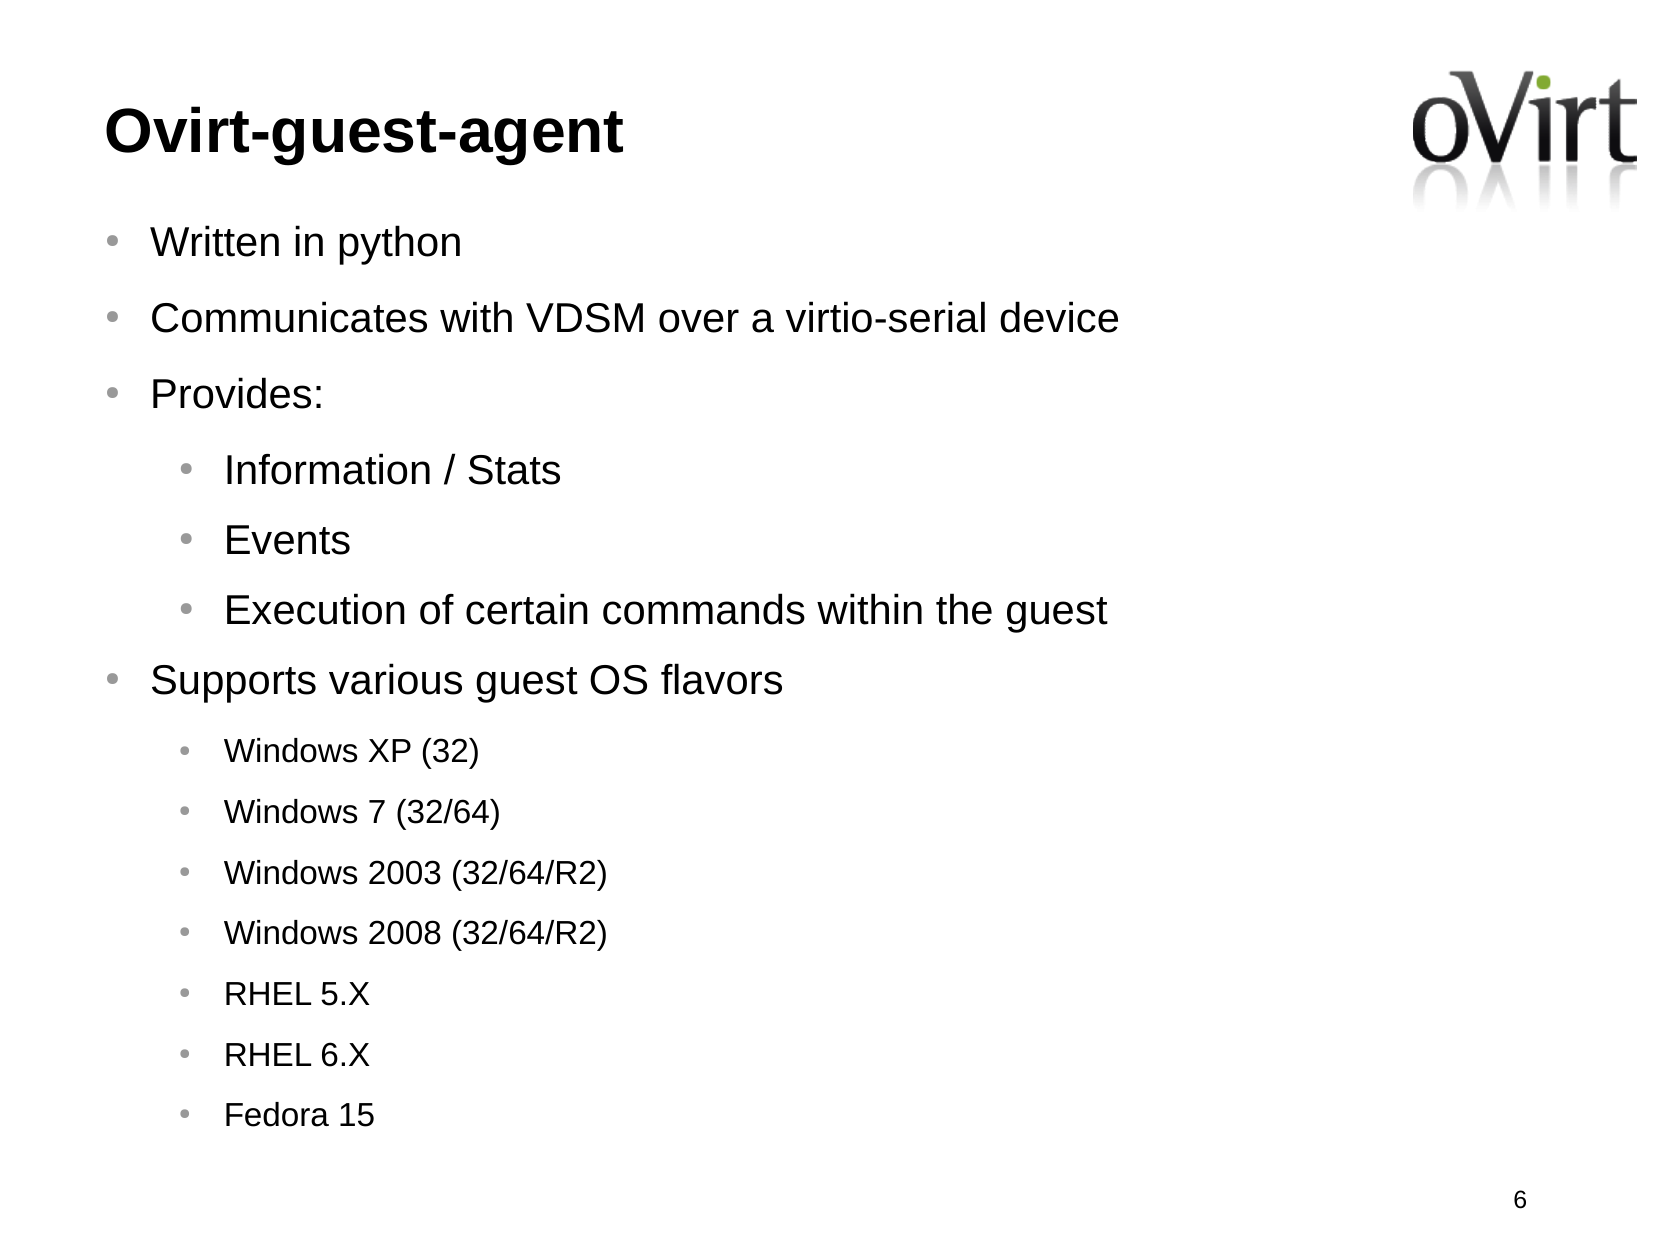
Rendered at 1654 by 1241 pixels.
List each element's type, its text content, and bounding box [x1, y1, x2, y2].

title Ovirt-guest-agent [82, 37, 1303, 226]
list Written in python Communicates with VDSM over a virtio-serial device Provides: Information / Stats Events Execution of certain commands within the guest Supports various guest OS flavors Windows XP (32) Windows 7 (32/64) Windows 2003 (32/64/R2) Windows 2008 (32/64/R2) RHEL 5.X RHEL 6.X Fedora 15 [90, 218, 1579, 1204]
picture [1413, 63, 1637, 212]
